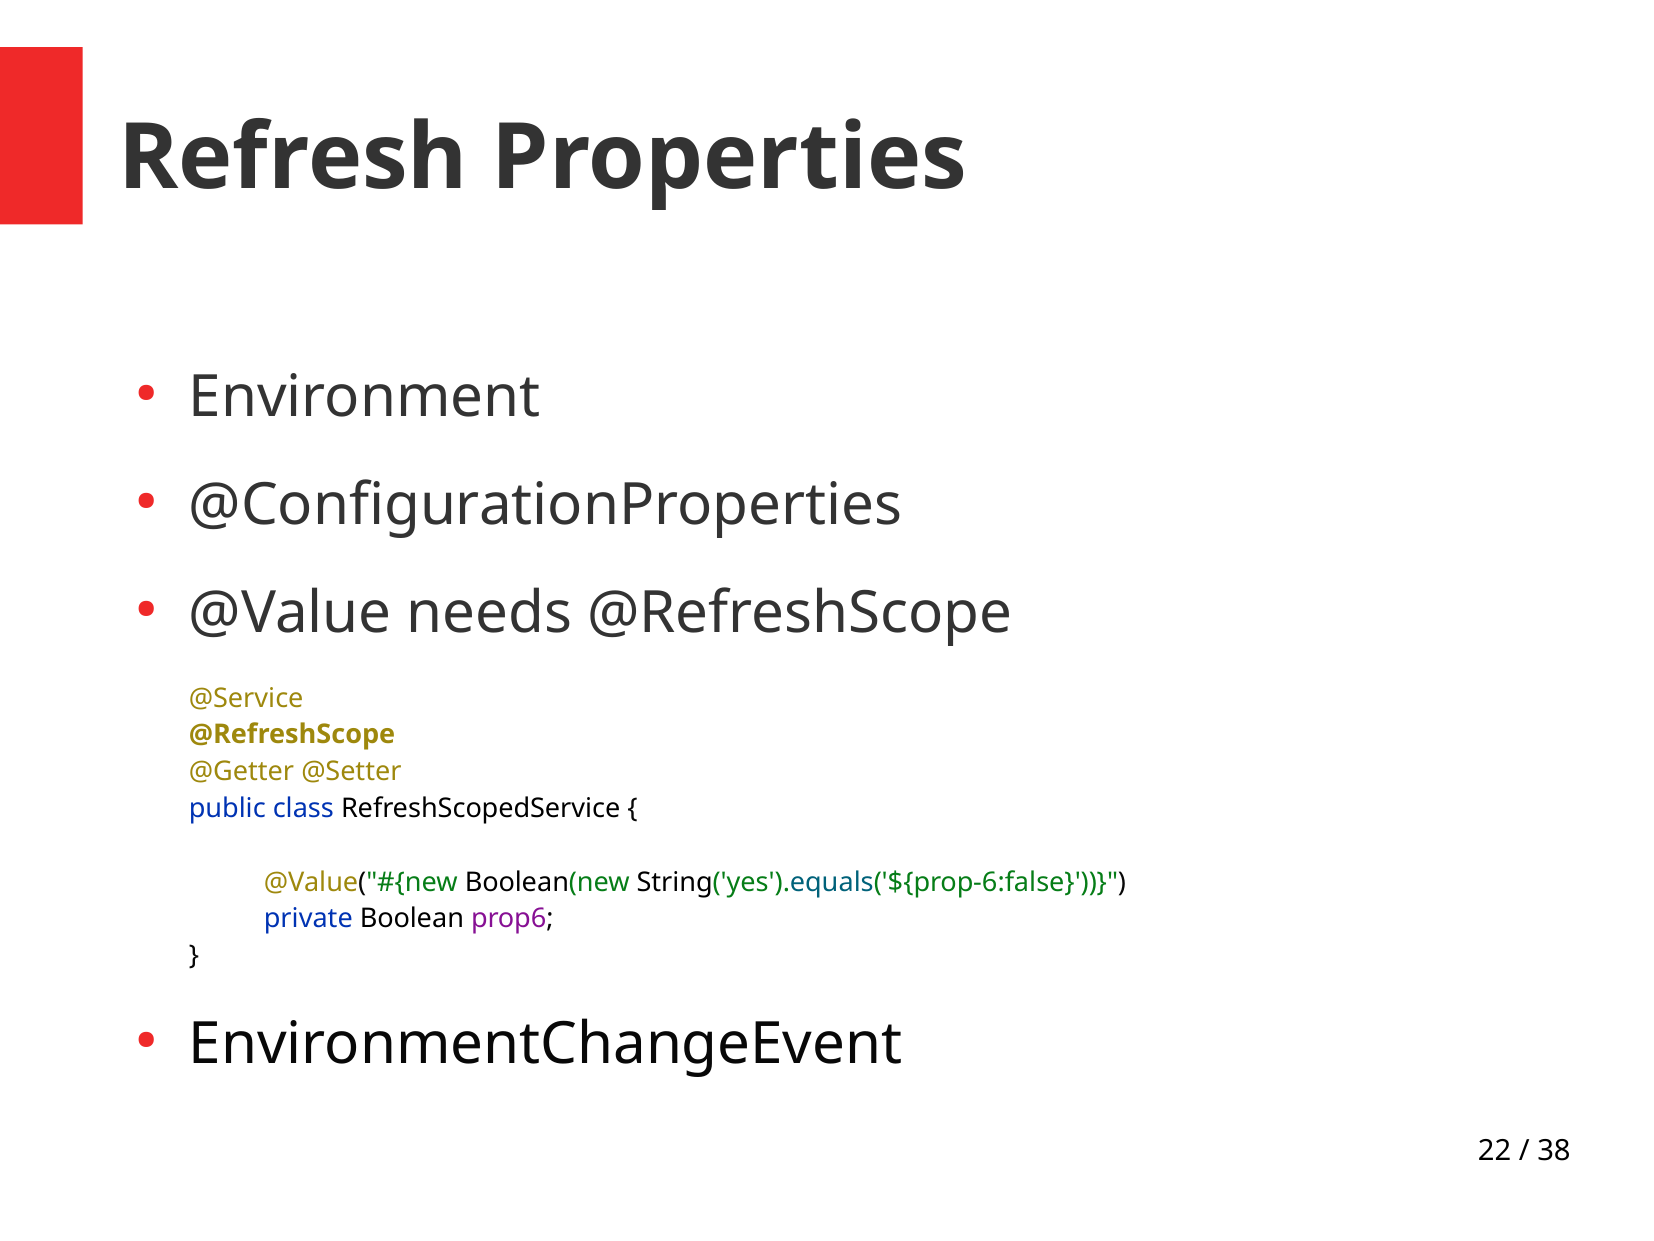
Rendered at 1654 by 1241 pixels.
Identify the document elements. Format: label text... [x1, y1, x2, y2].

list Environment @ConfigurationProperties @Value needs @RefreshScope @Service @RefreshScope @Getter @Setter public class RefreshScopedService { @Value("#{new Boolean(new String('yes').equals('${prop-6:false}'))}") private Boolean prop6; } EnvironmentChangeEvent [118, 354, 1536, 1074]
title Refresh Properties [118, 49, 1571, 257]
